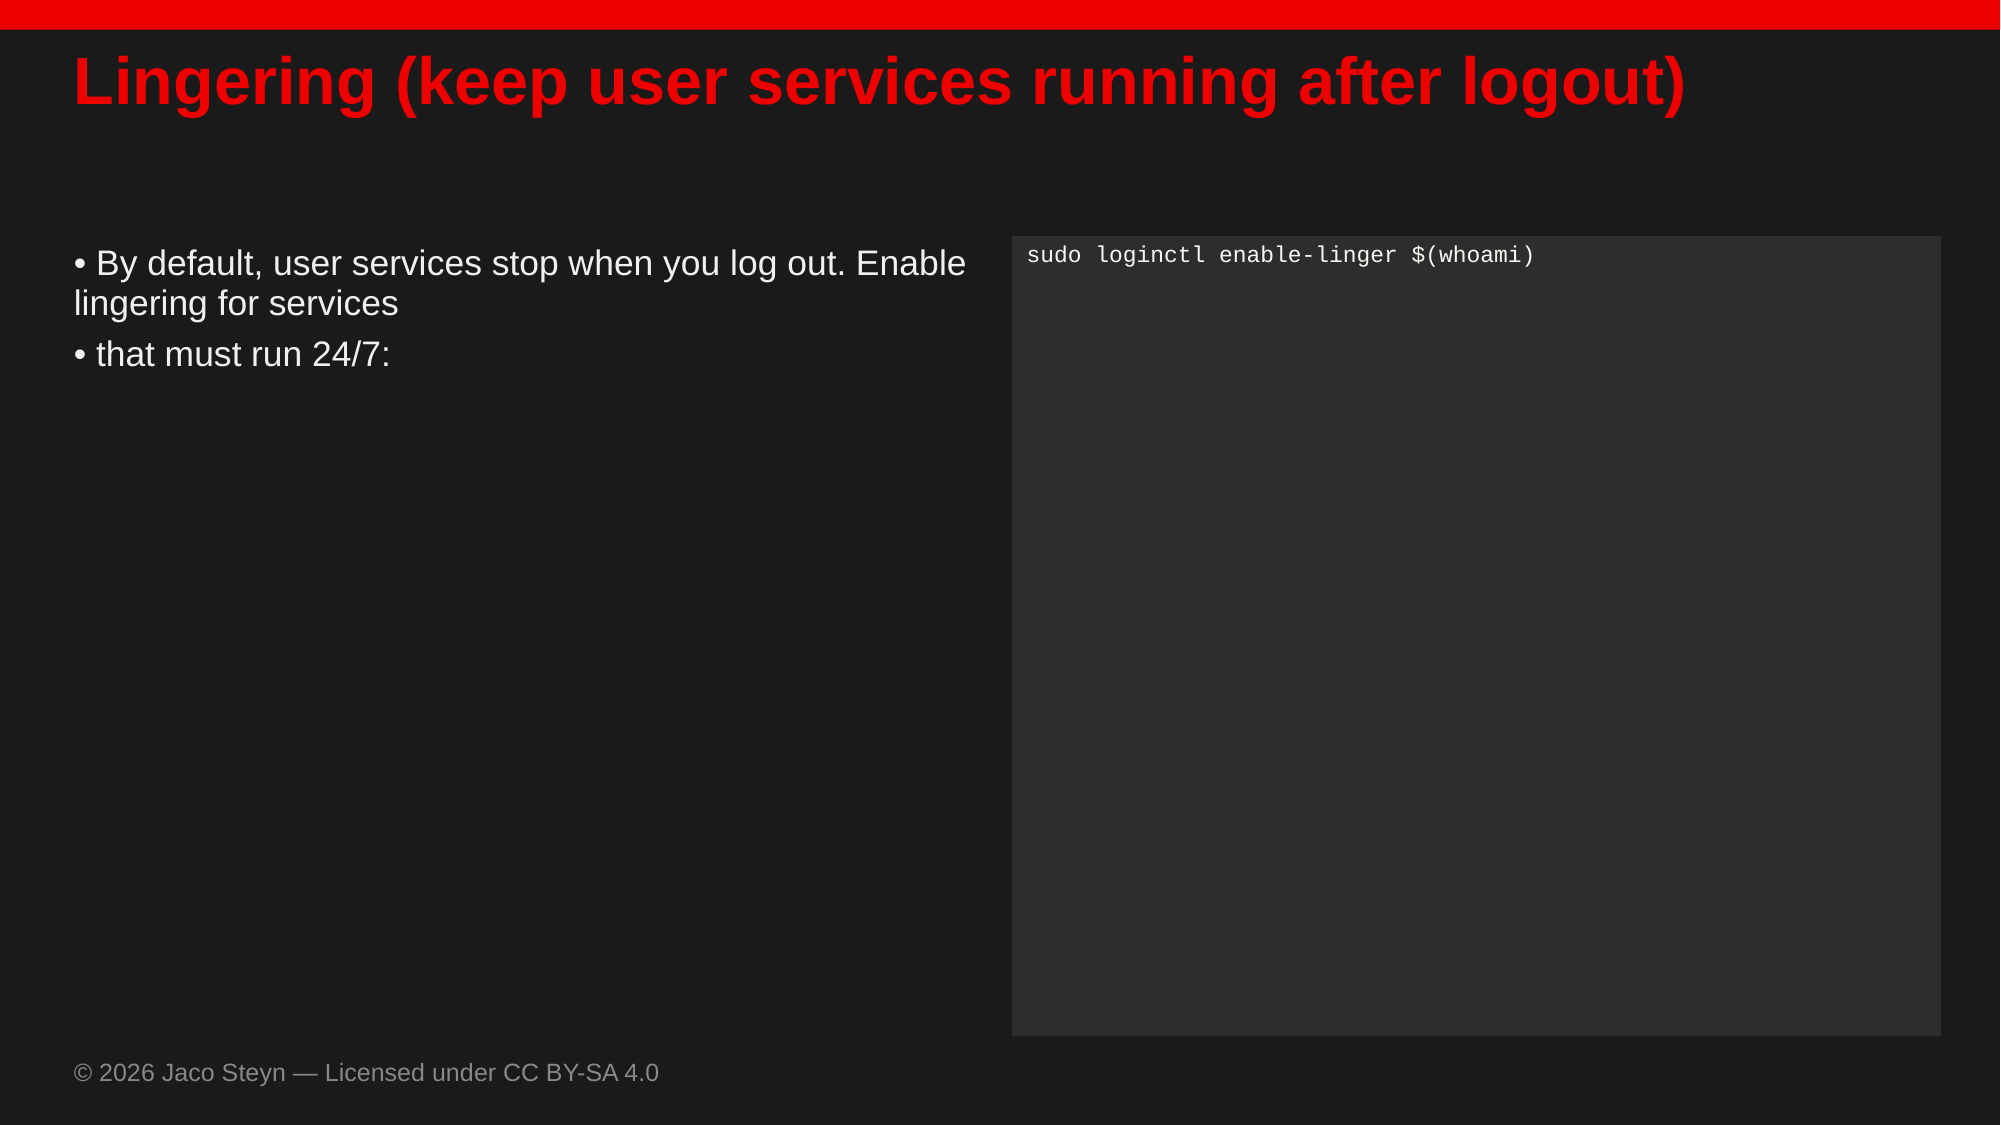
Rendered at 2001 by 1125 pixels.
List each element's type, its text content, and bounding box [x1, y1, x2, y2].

text_box sudo loginctl enable-linger $(whoami) [1011, 236, 1942, 1037]
text_box • By default, user services stop when you log out. Enable lingering for services • that must run 24/7: [59, 236, 989, 1037]
text_box Lingering (keep user services running after logout) [59, 36, 1942, 208]
text_box [0, 0, 2001, 30]
text_box © 2026 Jaco Steyn — Licensed under CC BY-SA 4.0 [59, 1051, 1942, 1093]
